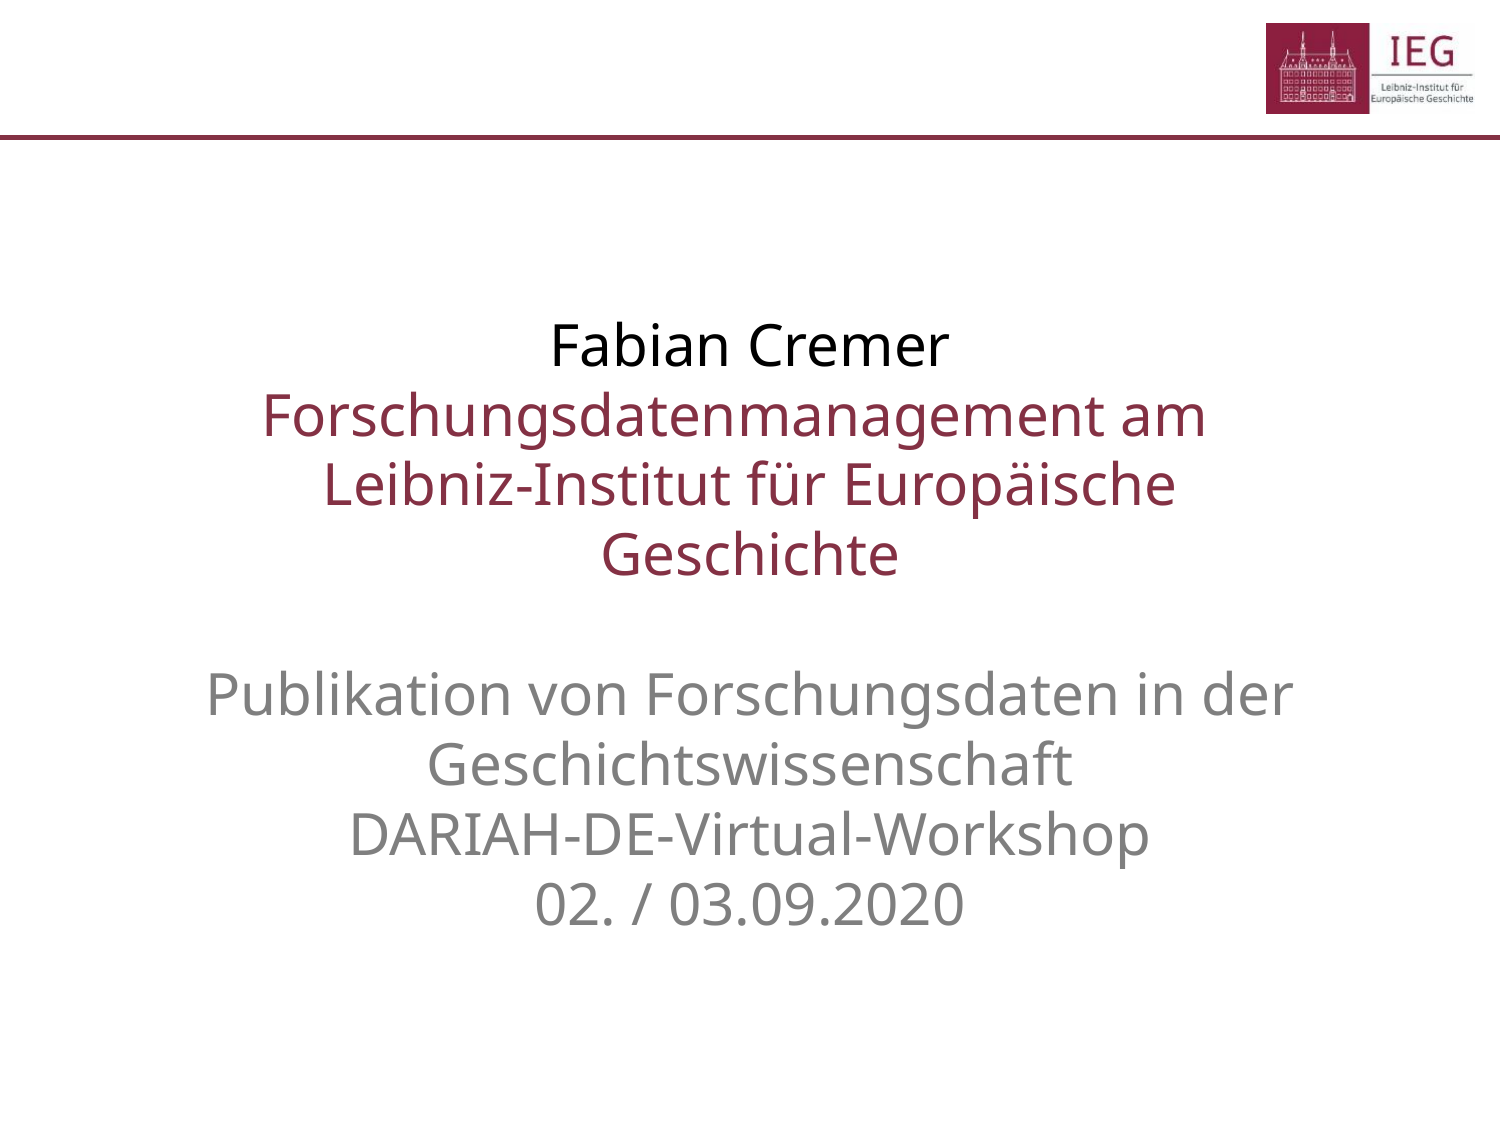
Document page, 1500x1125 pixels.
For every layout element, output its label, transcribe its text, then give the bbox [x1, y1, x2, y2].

title Fabian Cremer Forschungsdatenmanagement am Leibniz-Institut für Europäische Geschichte Publikation von Forschungsdaten in der Geschichtswissenschaft DARIAH-DE-Virtual-Workshop 02. / 03.09.2020 [182, 189, 1318, 1056]
